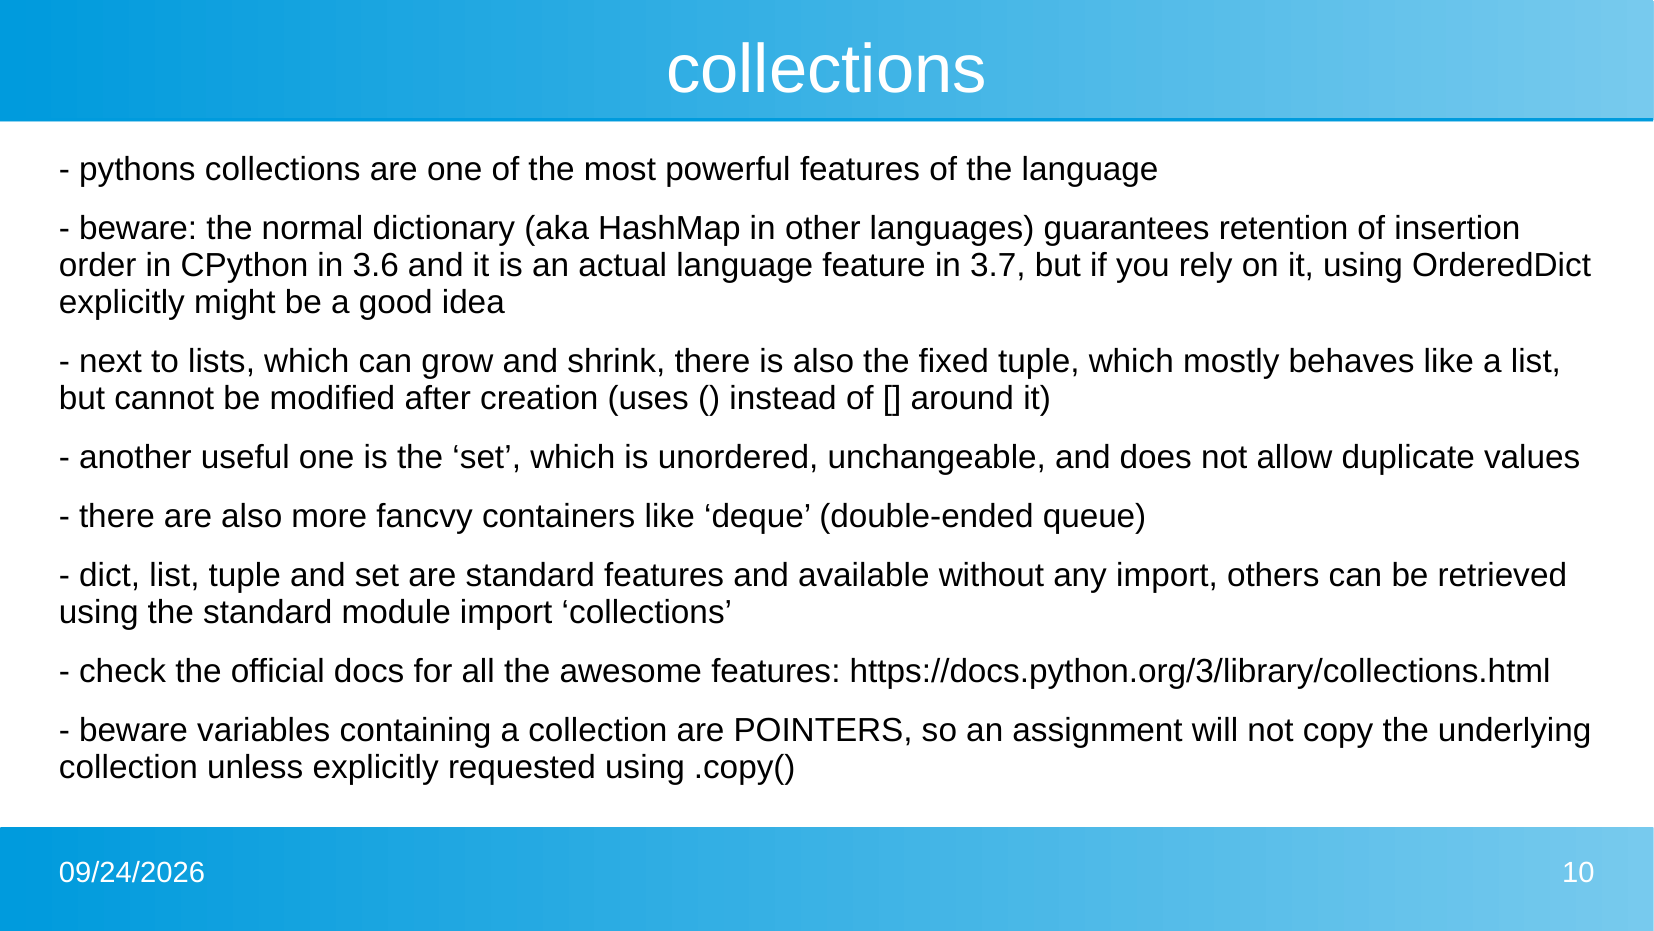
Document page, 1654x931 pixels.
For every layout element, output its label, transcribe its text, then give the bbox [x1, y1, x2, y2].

title collections [59, 29, 1595, 108]
list - pythons collections are one of the most powerful features of the language - beware: the normal dictionary (aka HashMap in other languages) guarantees retention of insertion order in CPython in 3.6 and it is an actual language feature in 3.7, but if you rely on it, using OrderedDict explicitly might be a good idea - next to lists, which can grow and shrink, there is also the fixed tuple, which mostly behaves like a list, but cannot be modified after creation (uses () instead of [] around it) - another useful one is the ‘set’, which is unordered, unchangeable, and does not allow duplicate values - there are also more fancvy containers like ‘deque’ (double-ended queue) - dict, list, tuple and set are standard features and available without any import, others can be retrieved using the standard module import ‘collections’ - check the official docs for all the awesome features: https://docs.python.org/3/library/collections.html - beware variables containing a collection are POINTERS, so an assignment will not copy the underlying collection unless explicitly requested using .copy() [59, 150, 1595, 741]
